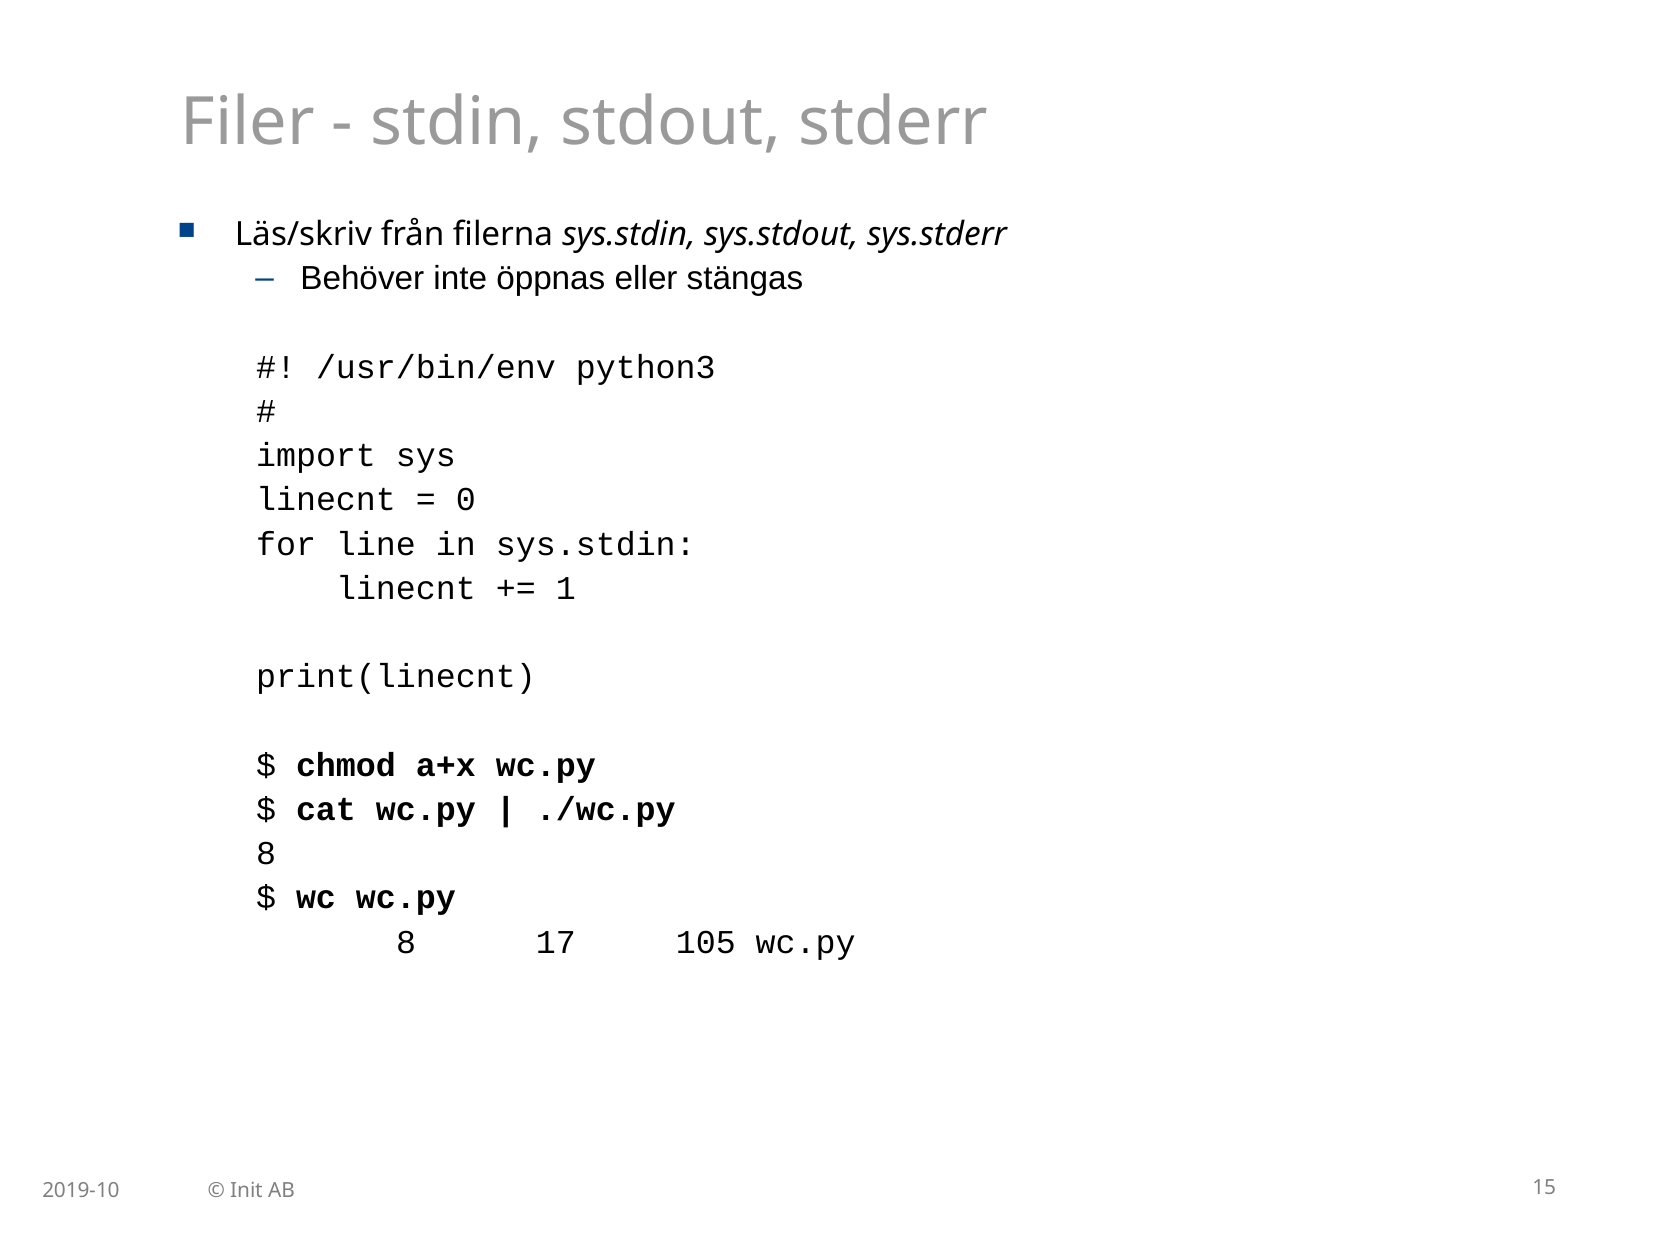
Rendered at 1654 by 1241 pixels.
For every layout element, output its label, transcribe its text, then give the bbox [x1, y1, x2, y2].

text_box © Init AB [192, 1143, 1461, 1210]
text_box 2019-10 [27, 1143, 166, 1210]
text_box Filer - stdin, stdout, stderr [165, 0, 1489, 166]
text_box <nummer> [1488, 1143, 1571, 1210]
text_box Läs/skriv från filerna sys.stdin, sys.stdout, sys.stderr Behöver inte öppnas eller stängas #! /usr/bin/env python3 # import sys linecnt = 0 for line in sys.stdin: linecnt += 1 print(linecnt) $ chmod a+x wc.py $ cat wc.py | ./wc.py 8 $ wc wc.py 8 17 105 wc.py [165, 209, 1489, 1096]
